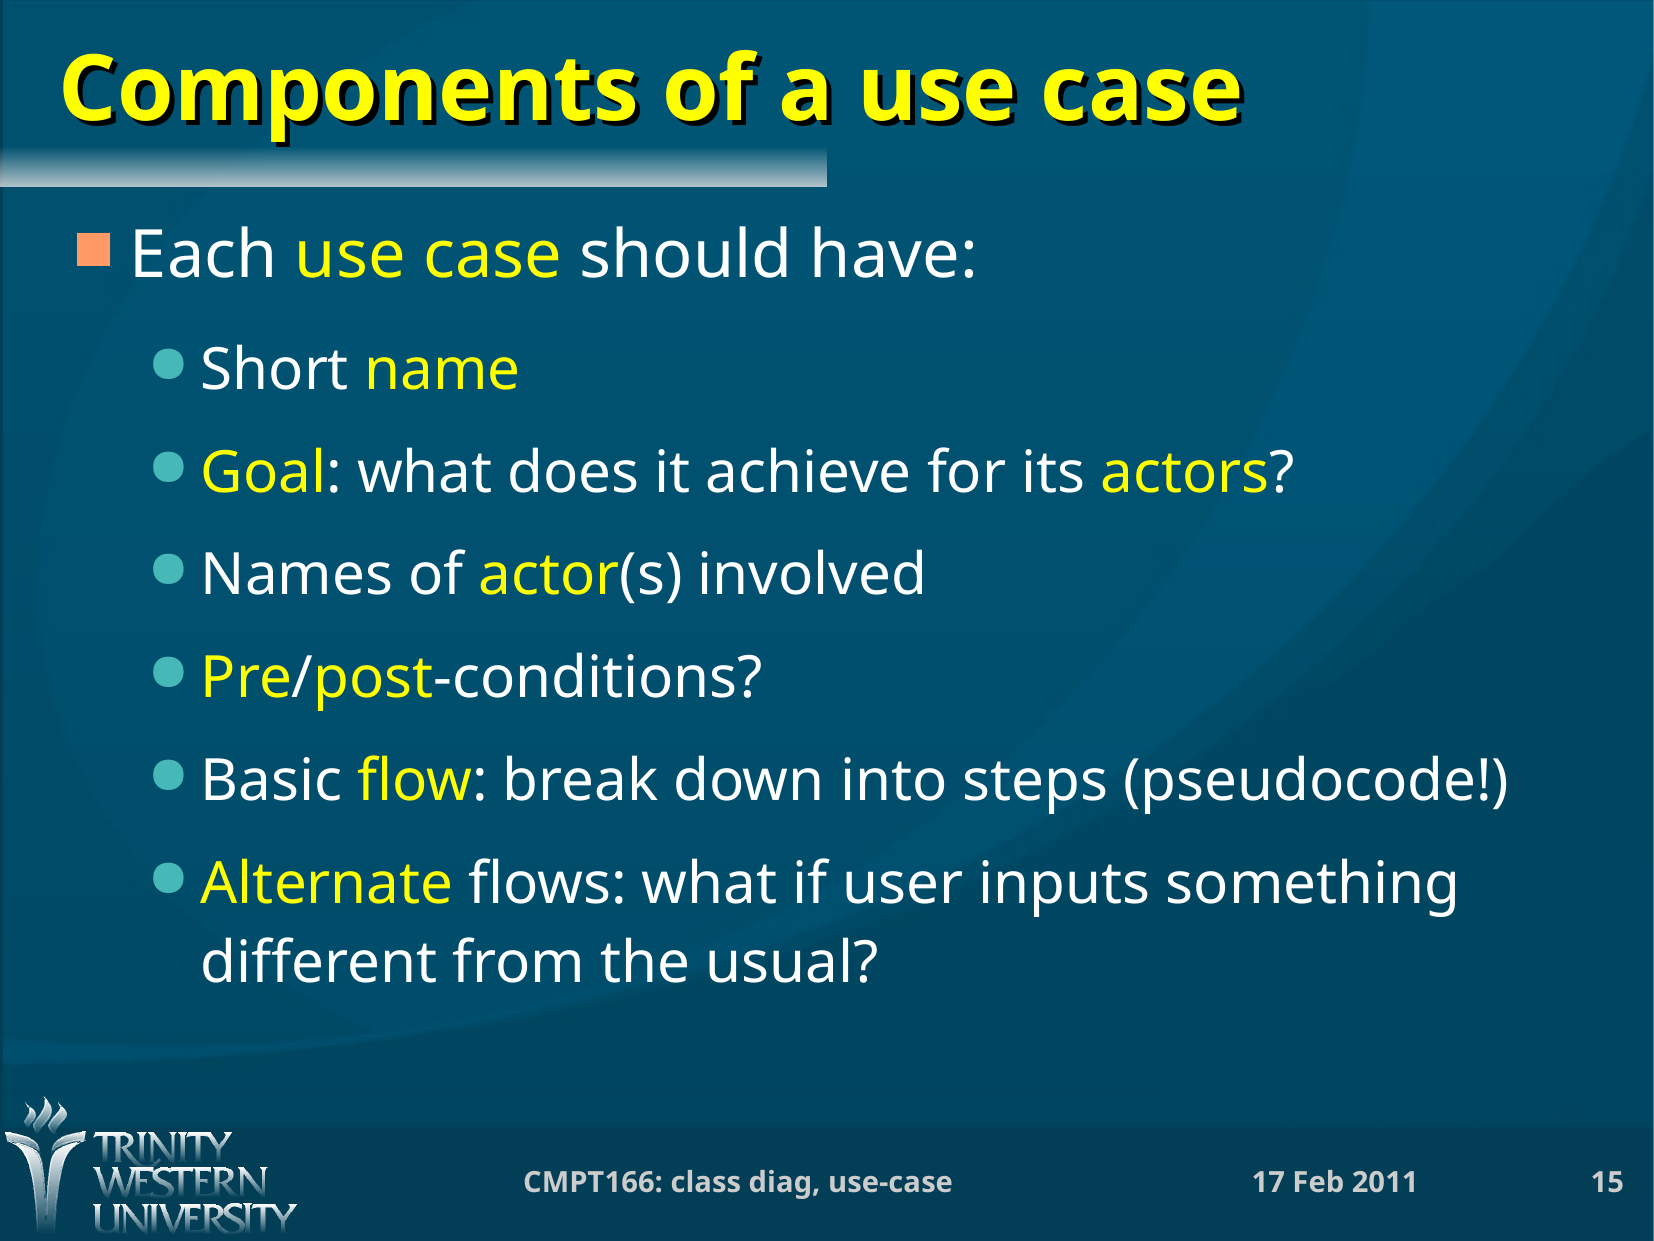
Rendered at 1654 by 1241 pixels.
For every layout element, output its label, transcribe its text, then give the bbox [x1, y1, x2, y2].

list Each use case should have: Short name Goal: what does it achieve for its actors? Names of actor(s) involved Pre/post-conditions? Basic flow: break down into steps (pseudocode!) Alternate flows: what if user inputs something different from the usual? [59, 206, 1625, 1026]
picture [38, 1227, 54, 1232]
title Components of a use case [59, 19, 1595, 148]
text_box Company [0, 154, 827, 158]
